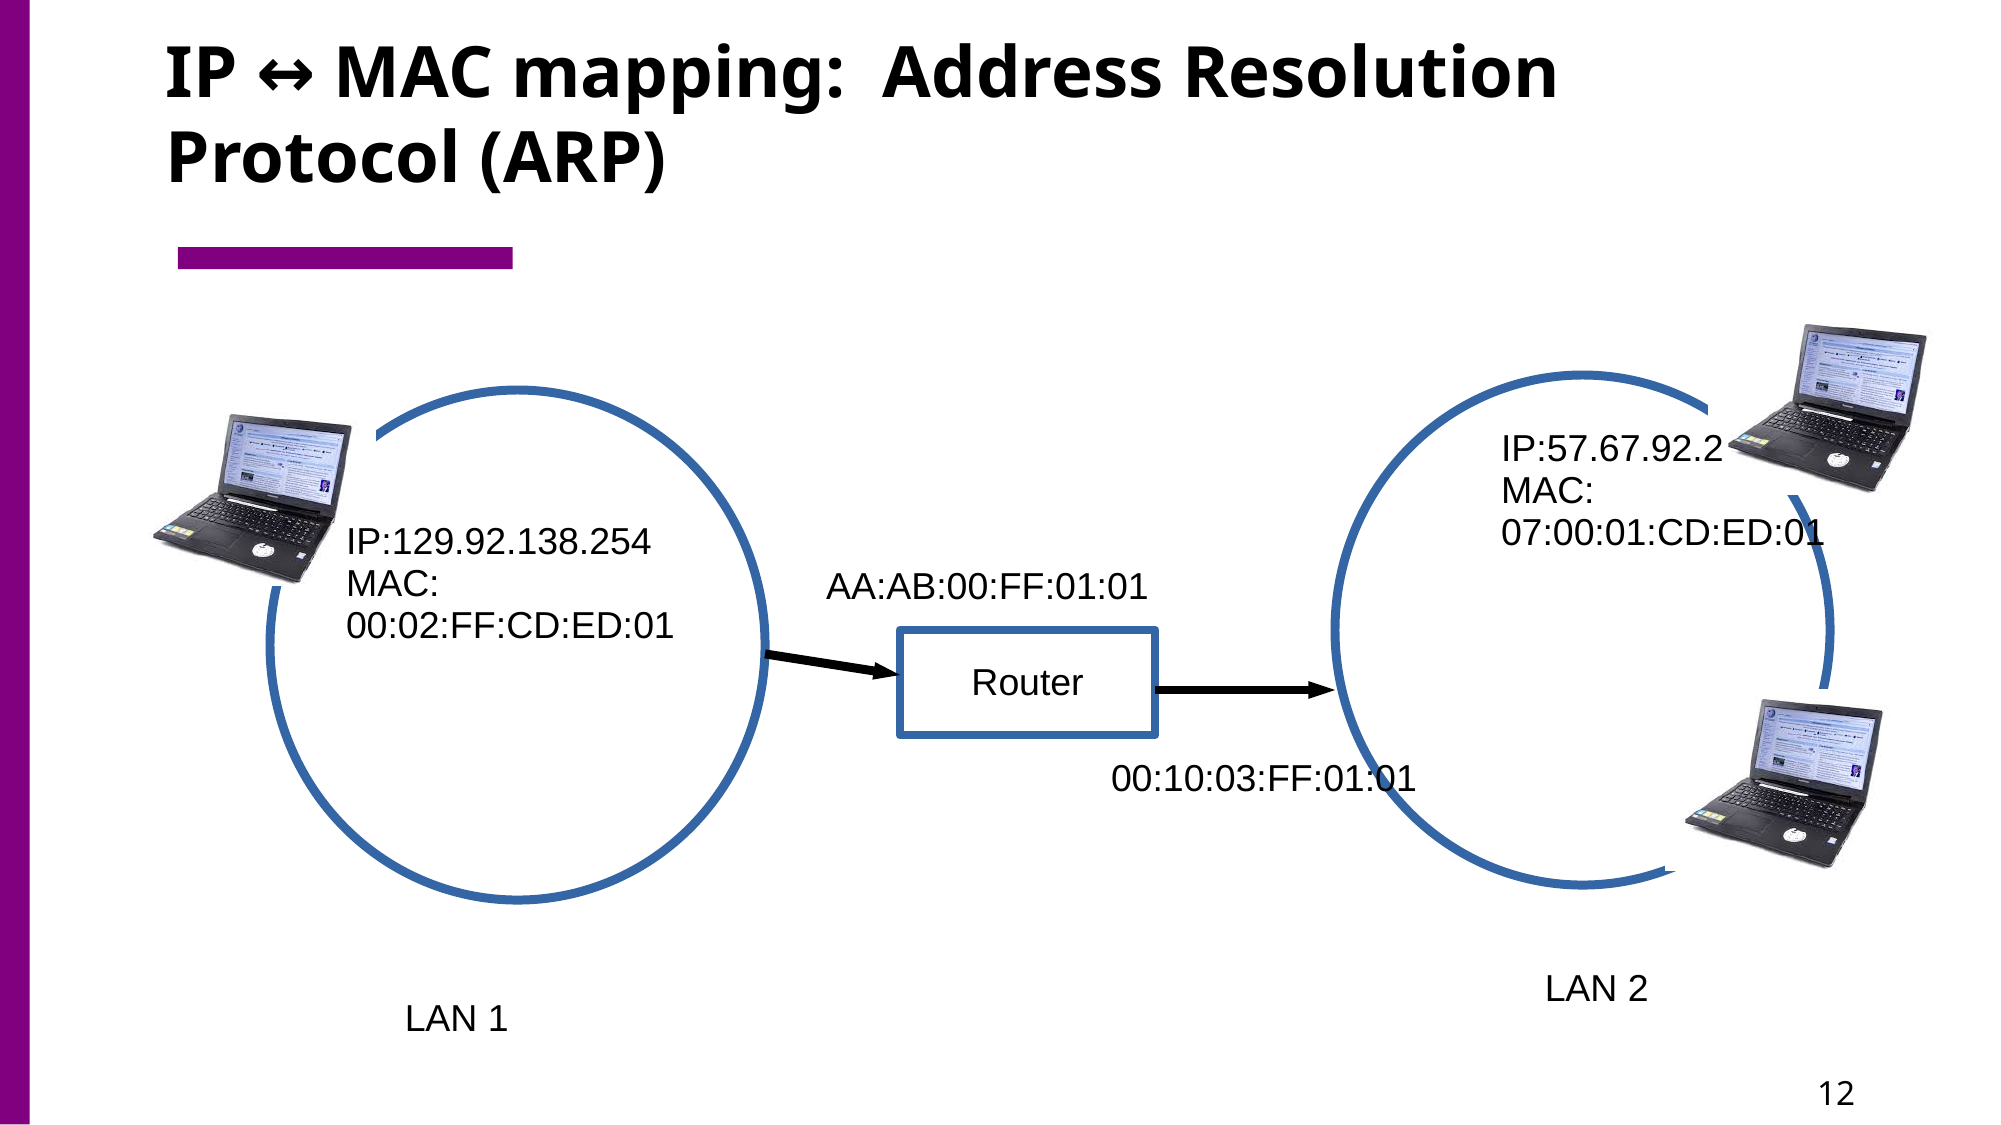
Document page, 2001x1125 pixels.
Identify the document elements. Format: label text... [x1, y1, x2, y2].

picture [1708, 314, 1951, 496]
text_box AA:AB:00:FF:01:01 [811, 558, 1171, 616]
text_box IP:129.92.138.254 MAC: 00:02:FF:CD:ED:01 [331, 513, 766, 654]
text_box 00:10:03:FF:01:01 [1096, 750, 1456, 807]
text_box IP:57.67.92.2 MAC: 07:00:01:CD:ED:01 [1486, 420, 1921, 561]
picture [1665, 689, 1907, 871]
text_box IP ↔ MAC mapping: Address Resolution Protocol (ARP) [151, 0, 1849, 212]
text_box Router [900, 630, 1156, 736]
text_box LAN 2 [1530, 960, 1664, 1017]
text_box LAN 1 [390, 990, 524, 1047]
picture [133, 404, 376, 586]
